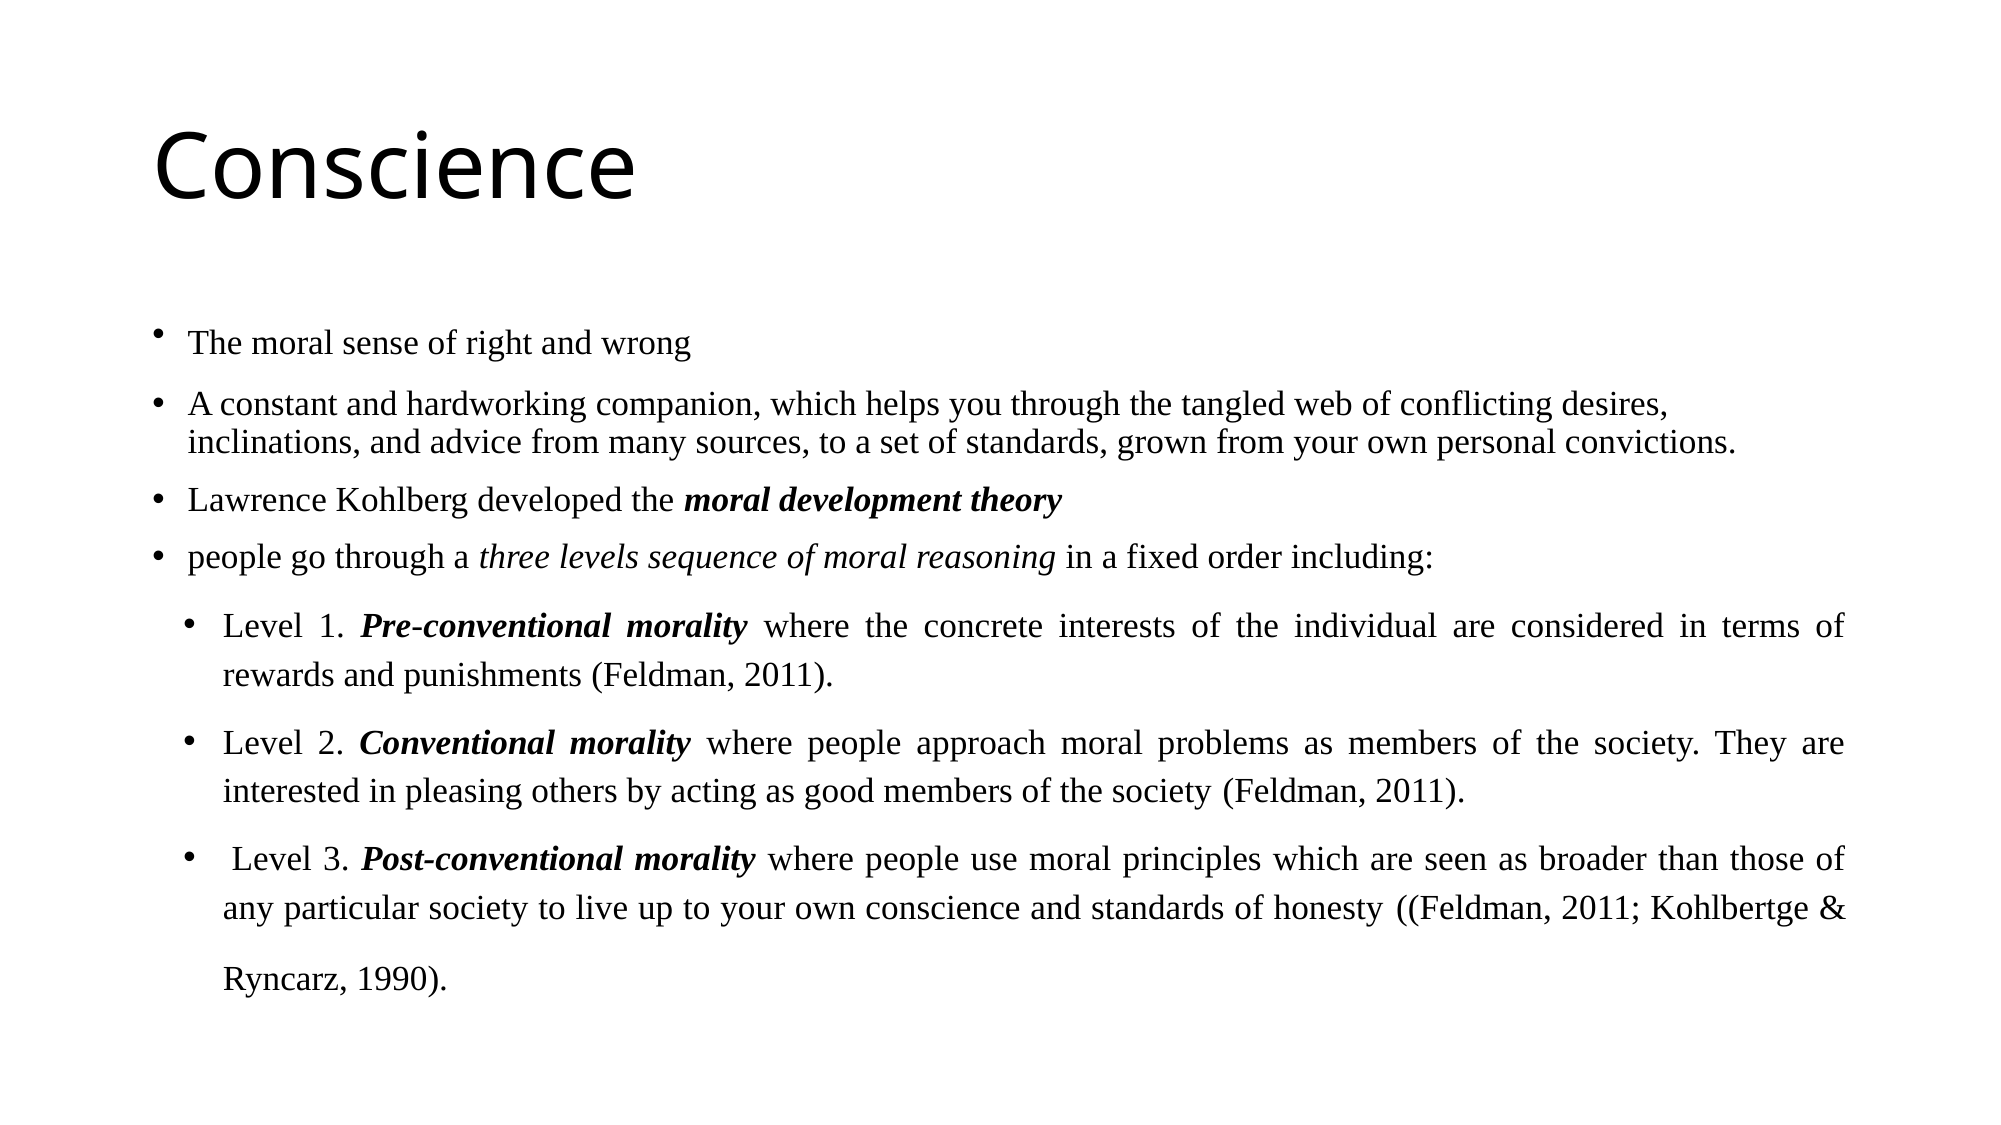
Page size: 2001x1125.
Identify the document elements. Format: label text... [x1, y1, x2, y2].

title Conscience [137, 59, 1863, 278]
list The moral sense of right and wrong A constant and hardworking companion, which helps you through the tangled web of conflicting desires, inclinations, and advice from many sources, to a set of standards, grown from your own personal convictions. Lawrence Kohlberg developed the moral development theory people go through a three levels sequence of moral reasoning in a fixed order including: Level 1. Pre-conventional morality where the concrete interests of the individual are considered in terms of rewards and punishments (Feldman, 2011). Level 2. Conventional morality where people approach moral problems as members of the society. They are interested in pleasing others by acting as good members of the society (Feldman, 2011). Level 3. Post-conventional morality where people use moral principles which are seen as broader than those of any particular society to live up to your own conscience and standards of honesty ((Feldman, 2011; Kohlbertge & Ryncarz, 1990). [137, 299, 1863, 1014]
